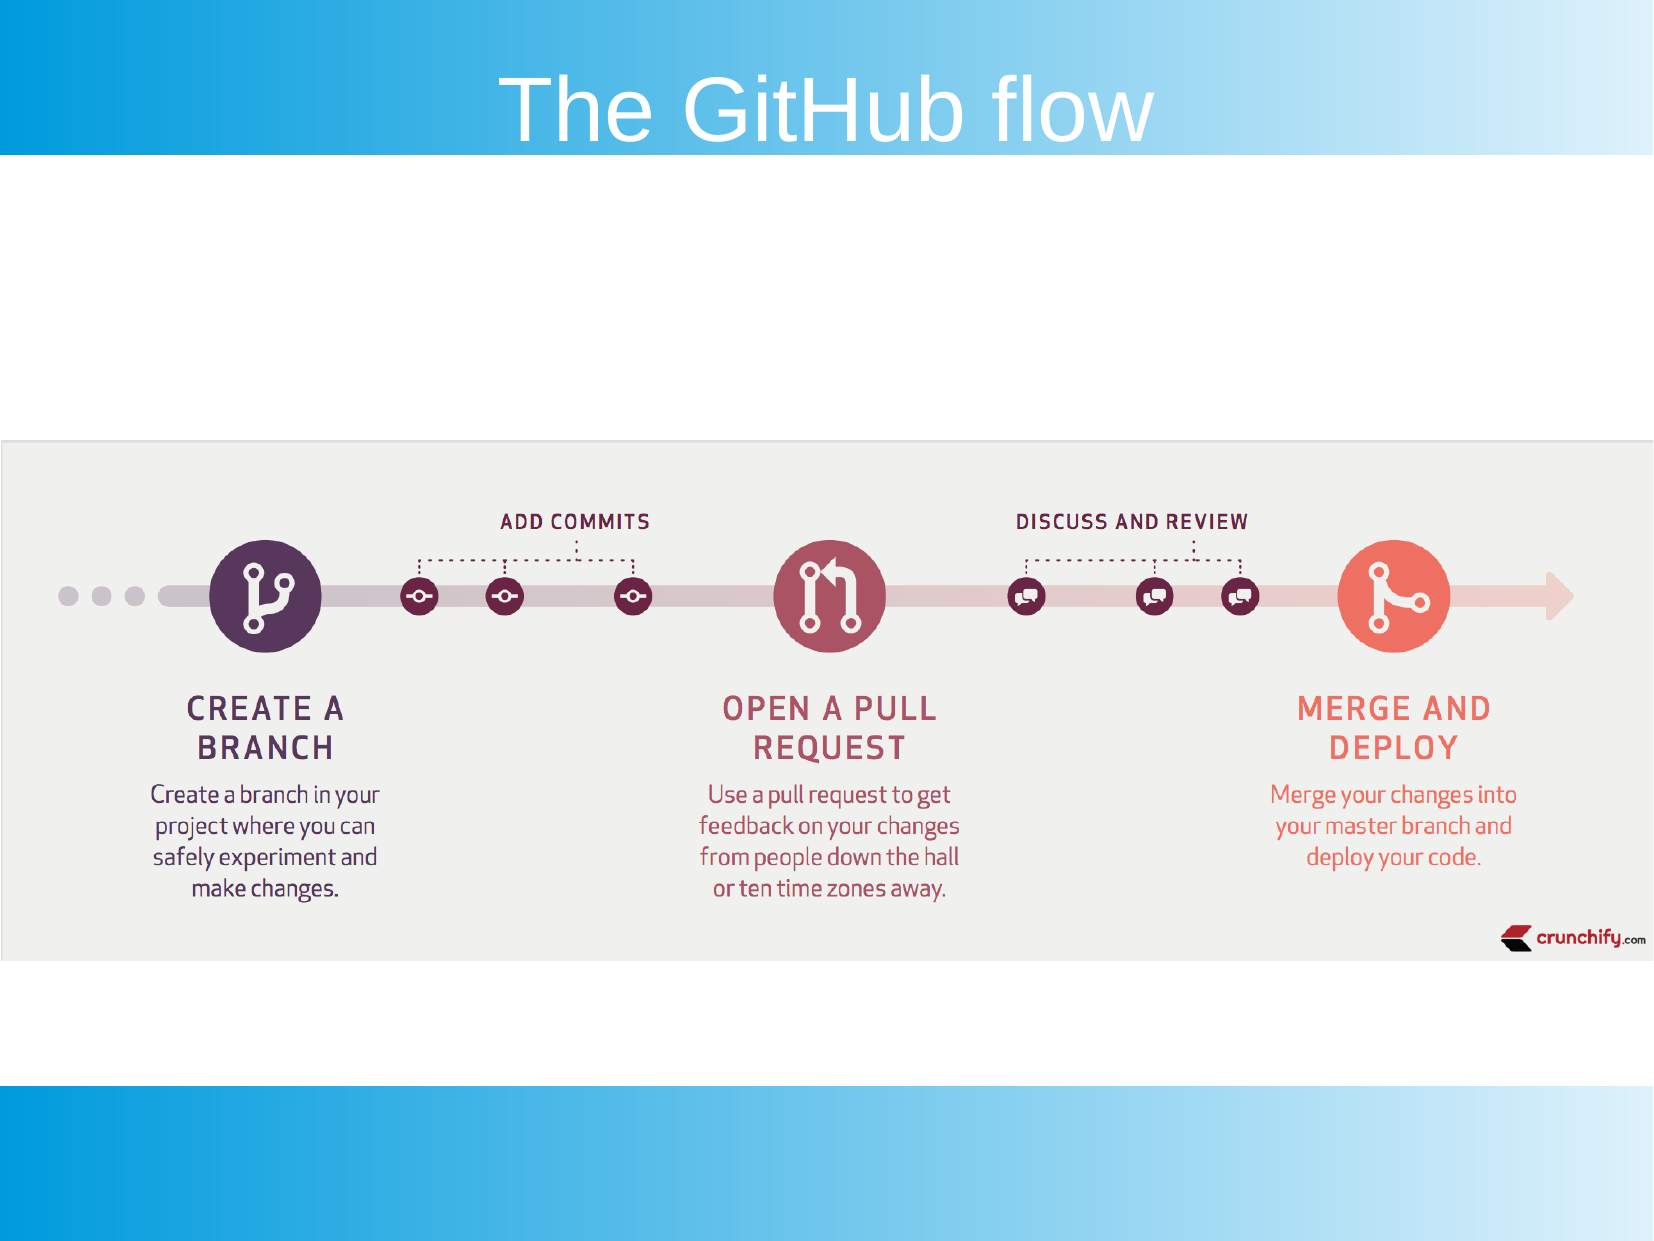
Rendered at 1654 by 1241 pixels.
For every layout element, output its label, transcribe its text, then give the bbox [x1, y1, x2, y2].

title The GitHub flow [82, 49, 1571, 155]
picture [1, 440, 1654, 961]
